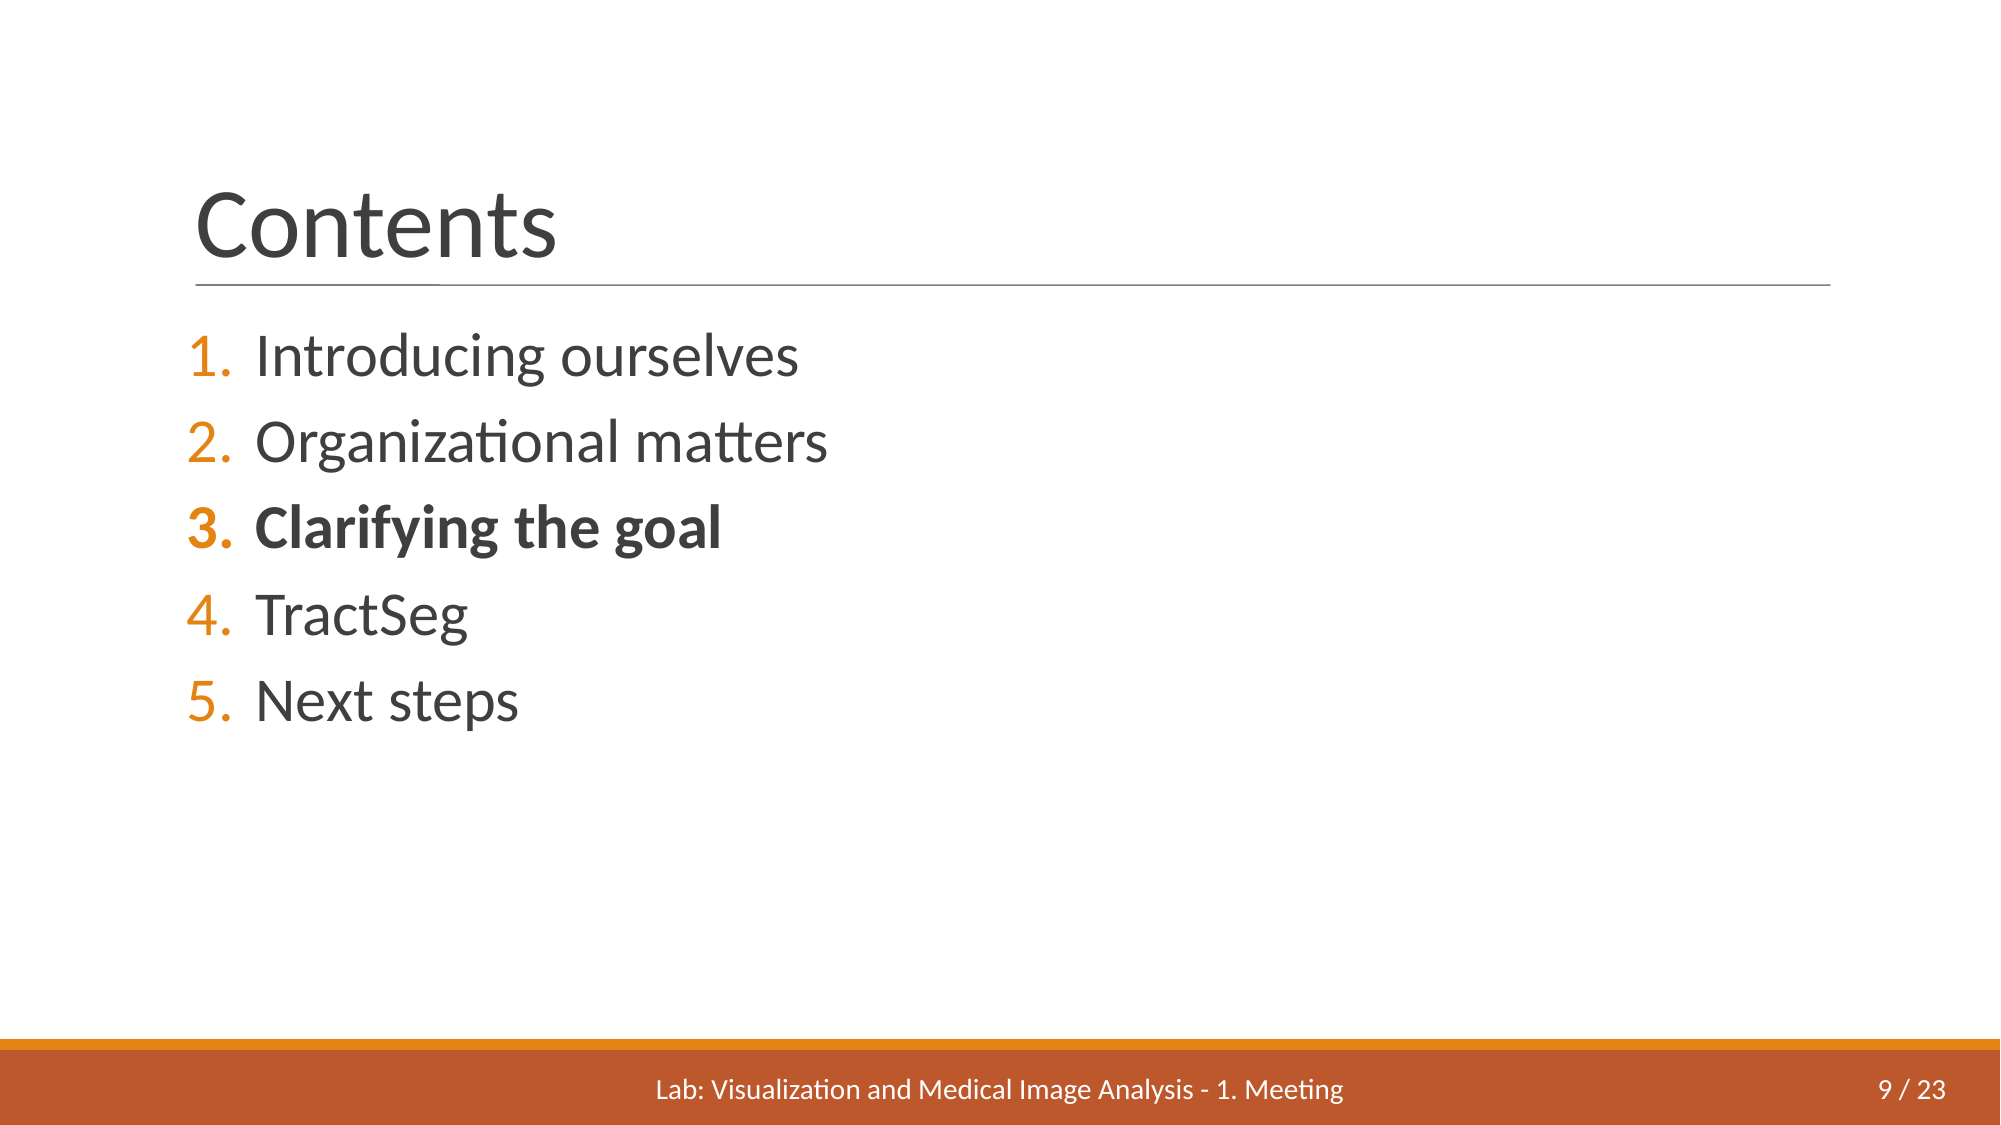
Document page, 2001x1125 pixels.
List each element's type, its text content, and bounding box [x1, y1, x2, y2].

slide_number 1 / 23 [1741, 753, 1962, 1125]
list Introducing ourselves Organizational matters Clarifying the goal TractSeg Next steps [180, 302, 1830, 941]
slide_number Lab: Visualization and Medical Image Analysis - 1. Meeting [552, 753, 1448, 1125]
title Contents [180, 47, 1830, 285]
